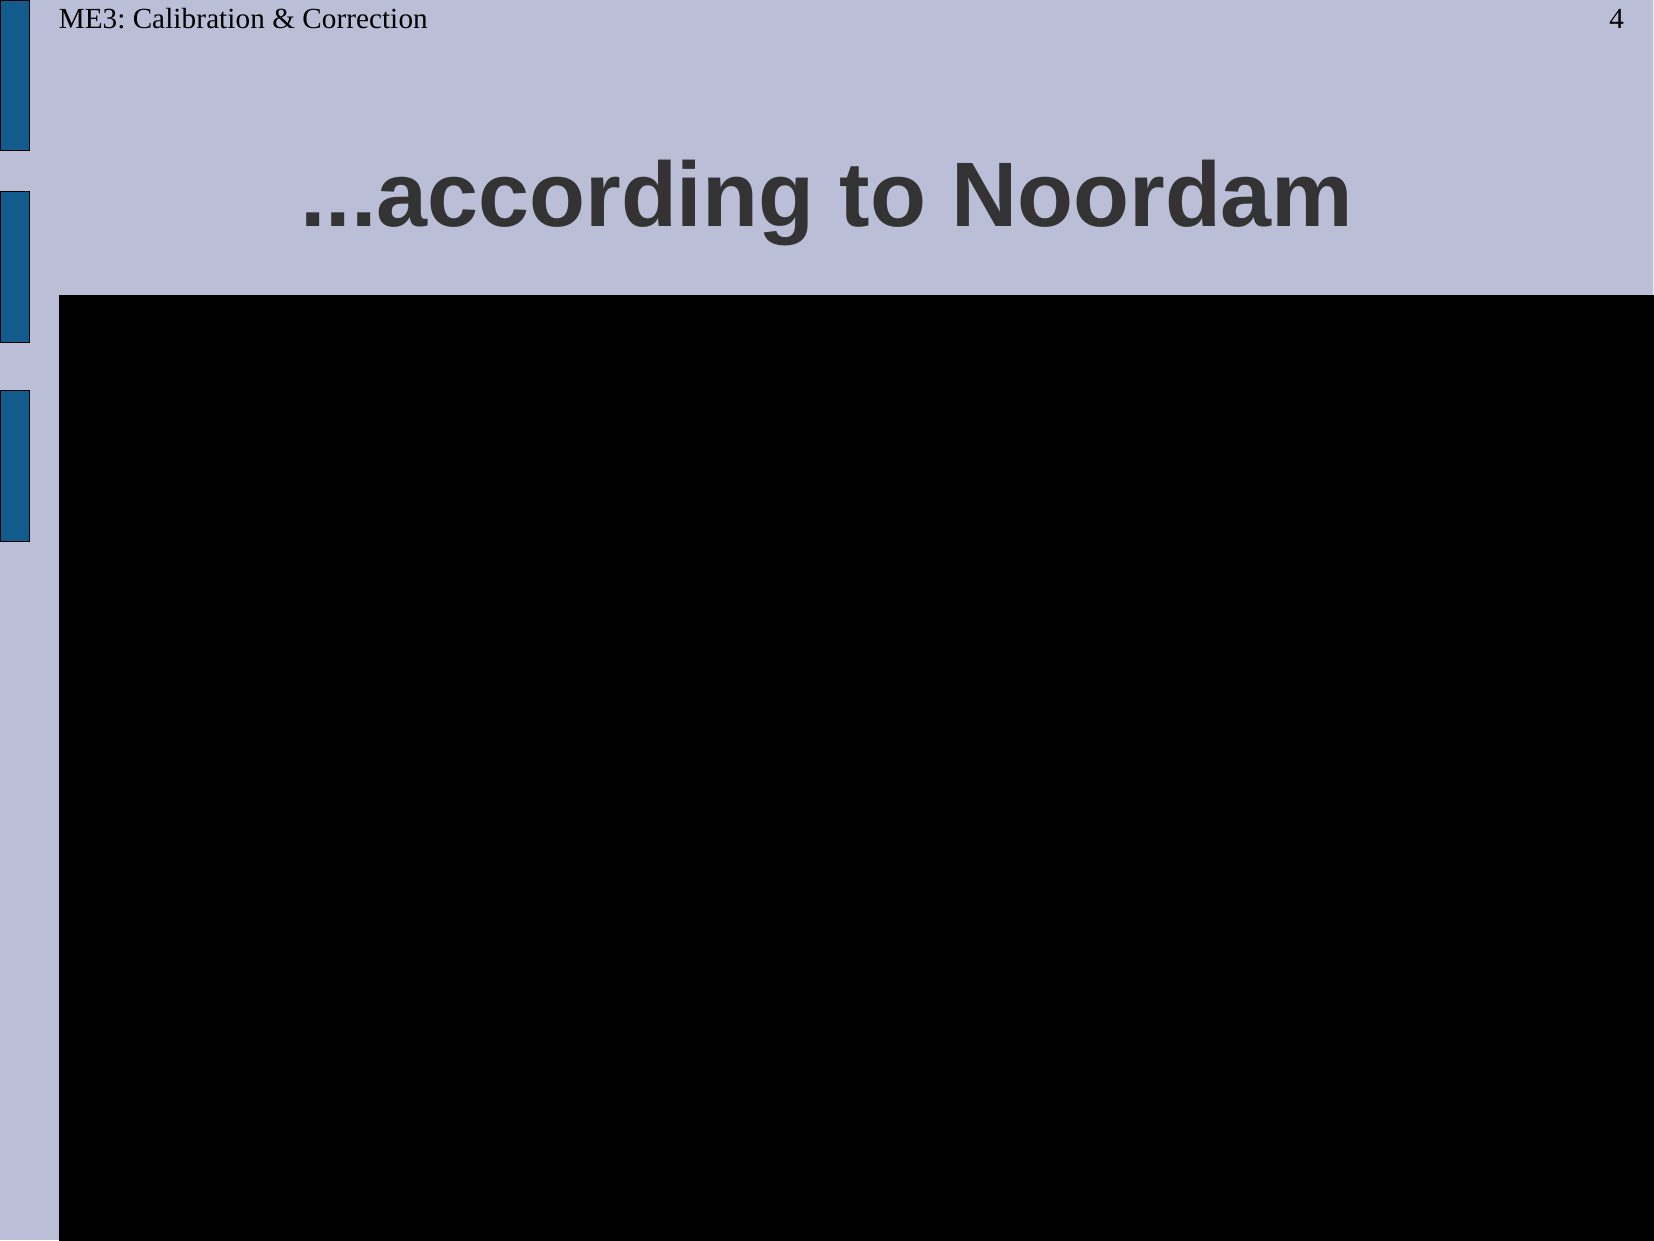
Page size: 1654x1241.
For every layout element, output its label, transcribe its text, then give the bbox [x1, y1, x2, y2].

title ...according to Noordam [121, 98, 1534, 291]
text_box [59, 295, 1654, 1241]
